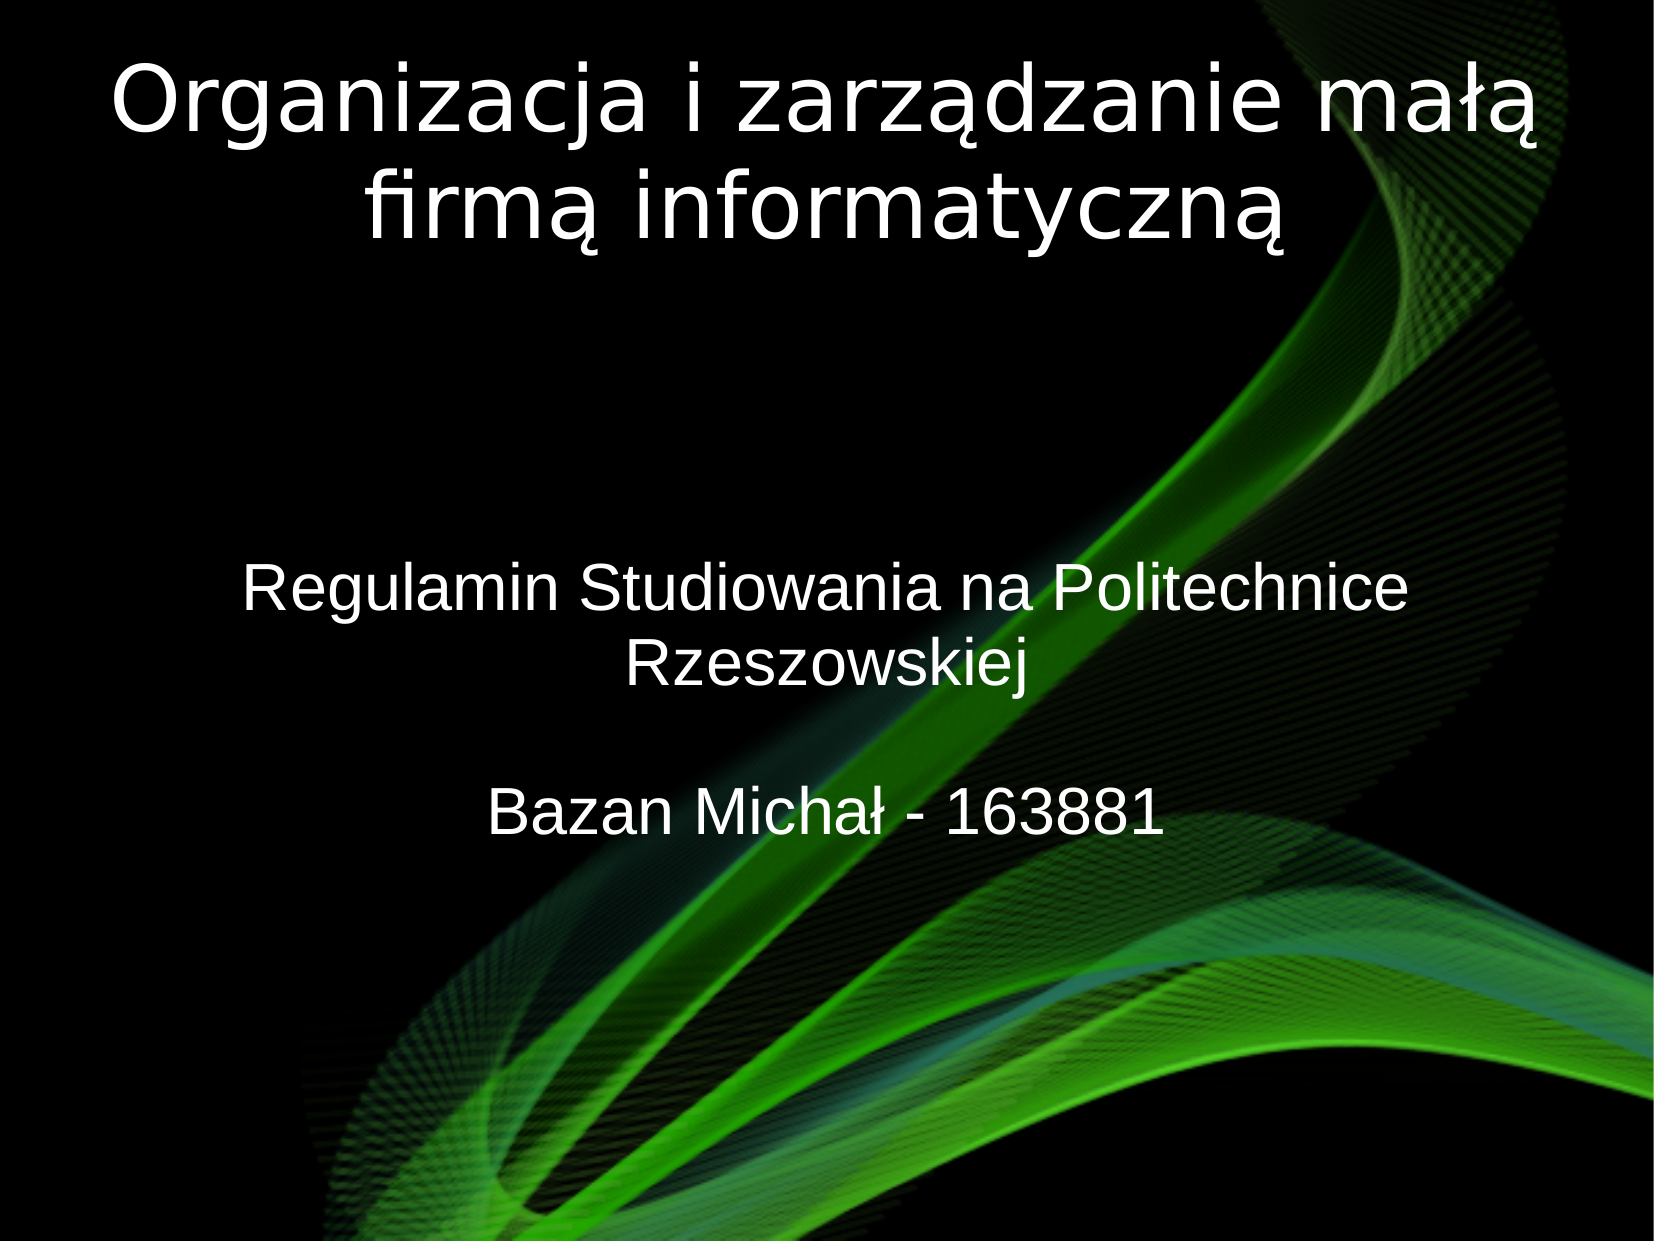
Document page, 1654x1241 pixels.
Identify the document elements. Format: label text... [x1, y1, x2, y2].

picture [0, 0, 1654, 1241]
subtitle Regulamin Studiowania na Politechnice Rzeszowskiej Bazan Michał - 163881 [82, 290, 1571, 1109]
title Organizacja i zarządzanie małą firmą informatyczną [82, 45, 1571, 261]
